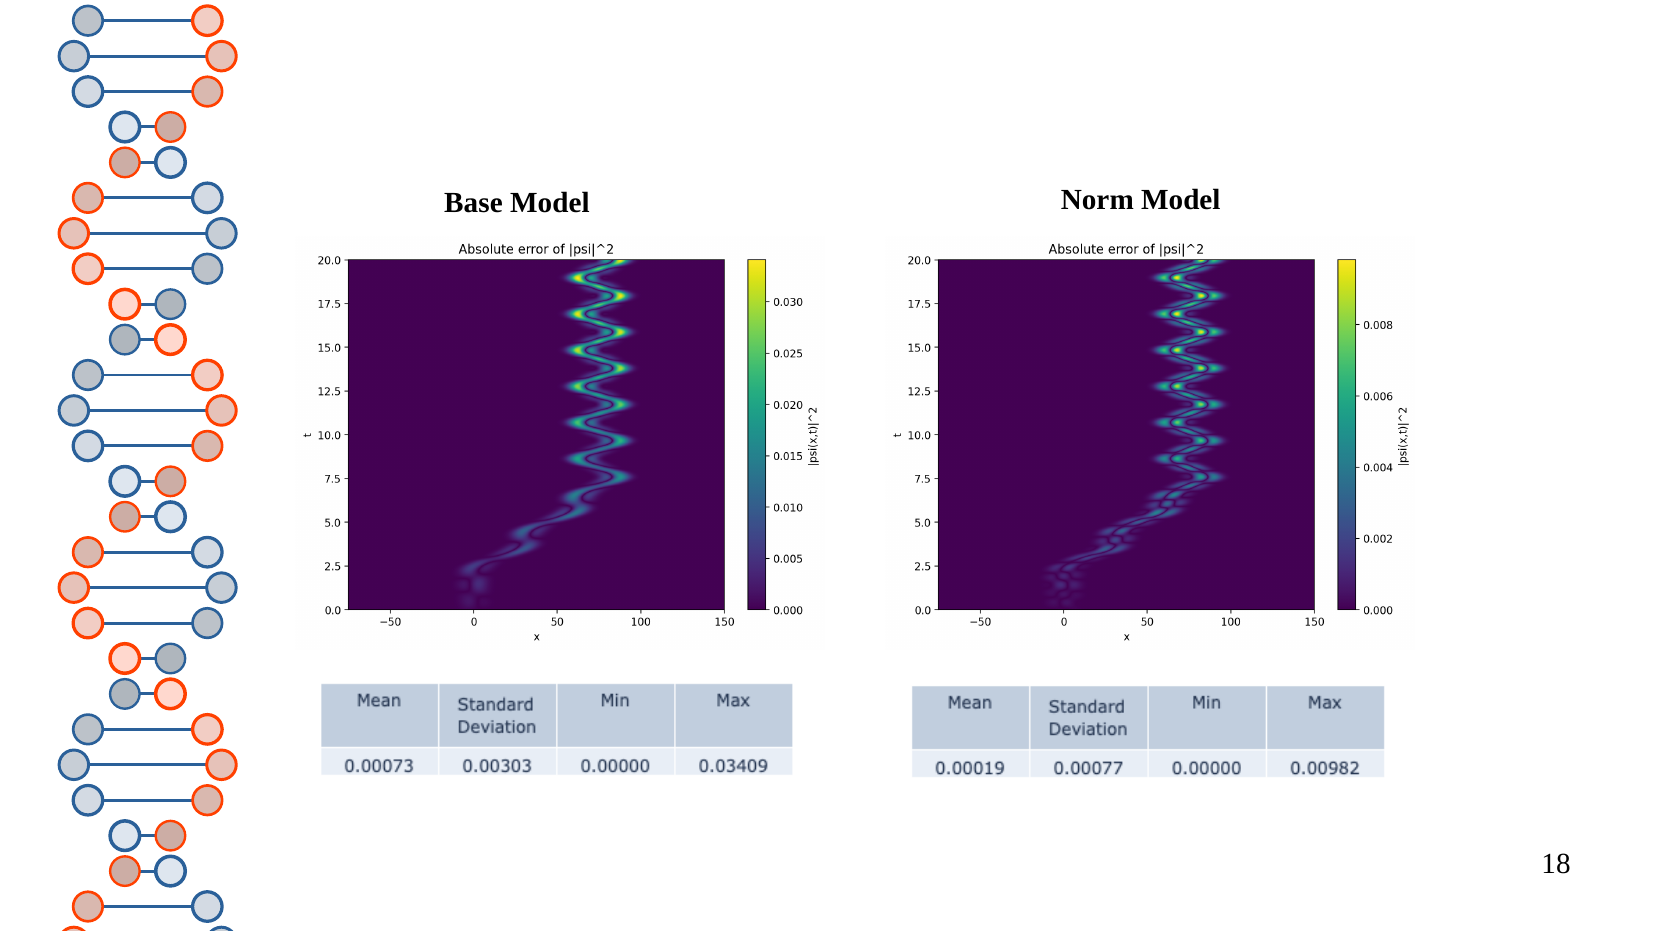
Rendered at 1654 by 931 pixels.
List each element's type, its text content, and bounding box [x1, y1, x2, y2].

text_box Base Model [429, 178, 611, 226]
picture [885, 236, 1415, 650]
picture [295, 236, 825, 650]
text_box Norm Model [1046, 175, 1259, 223]
picture [897, 671, 1401, 794]
picture [309, 673, 805, 789]
